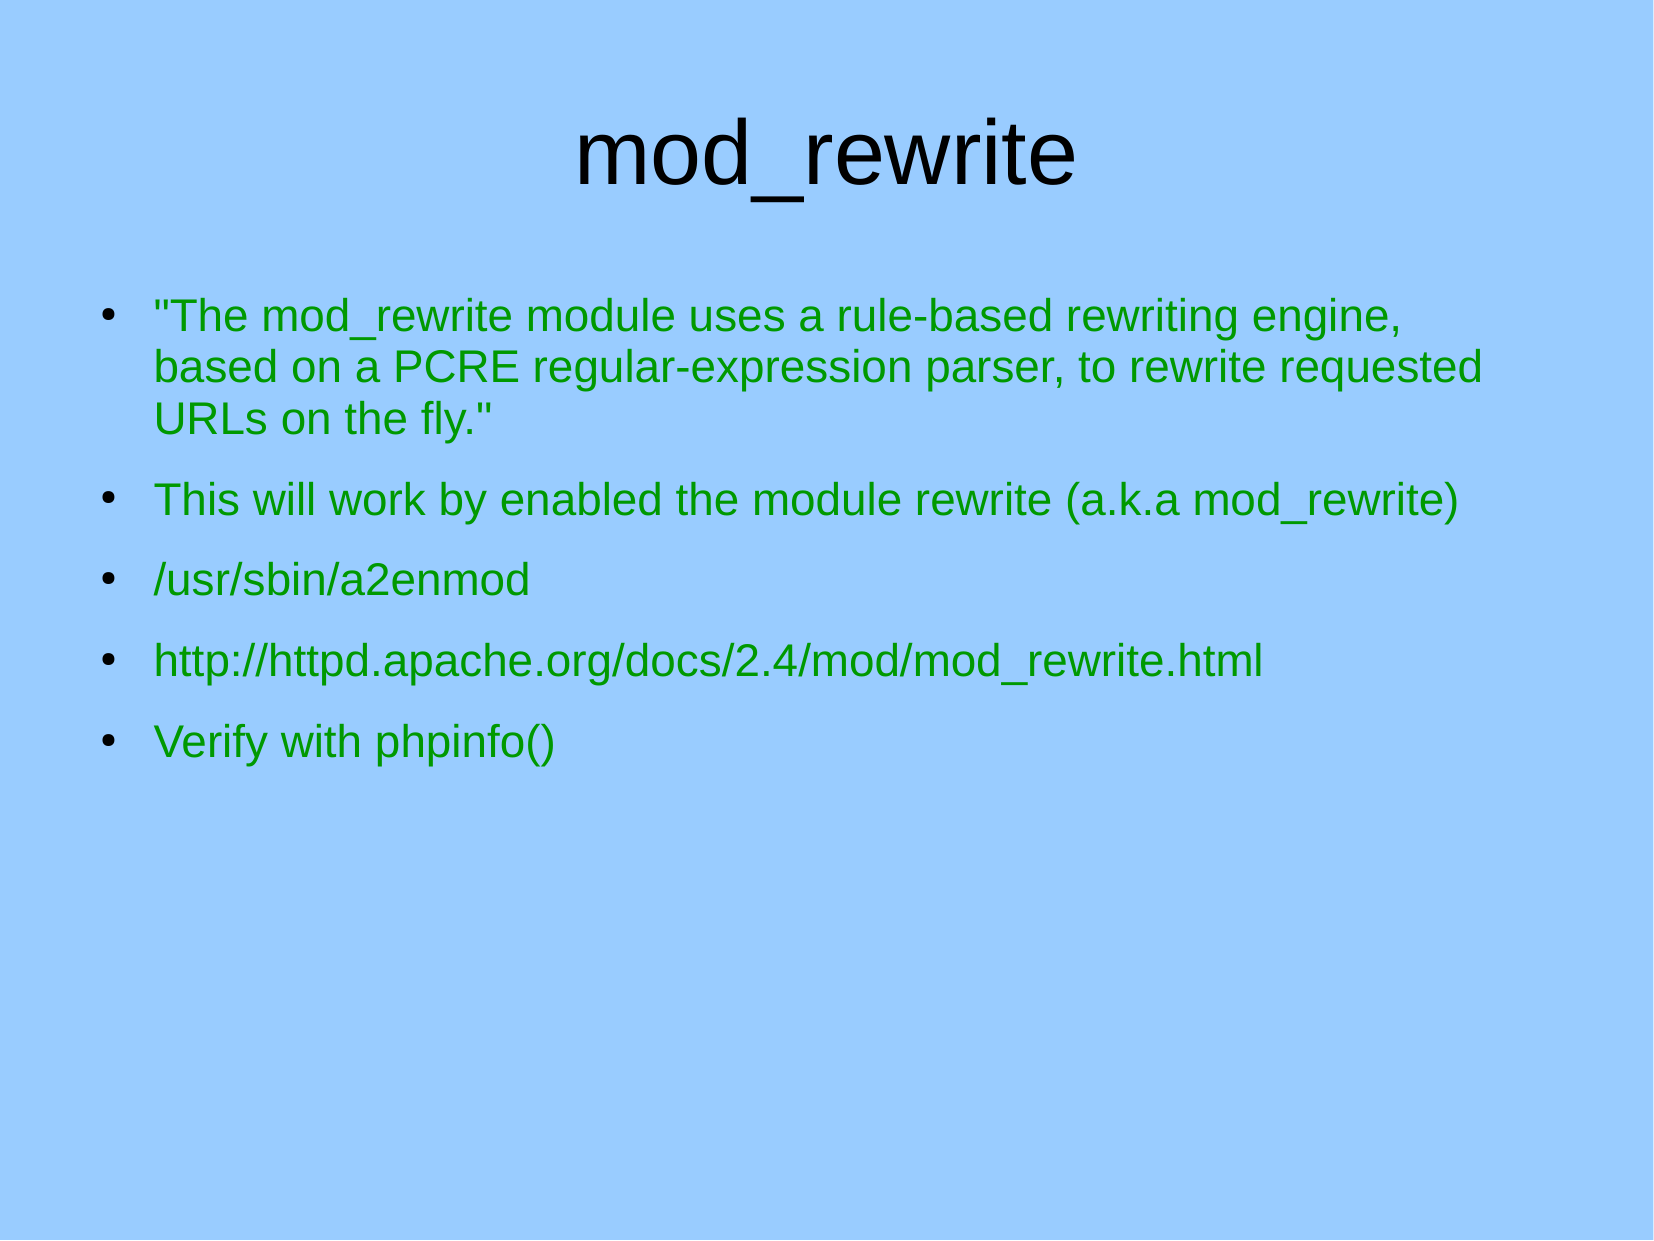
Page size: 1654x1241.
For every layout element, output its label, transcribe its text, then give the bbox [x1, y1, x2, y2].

title mod_rewrite [82, 49, 1571, 257]
list "The mod_rewrite module uses a rule-based rewriting engine, based on a PCRE regular-expression parser, to rewrite requested URLs on the fly." This will work by enabled the module rewrite (a.k.a mod_rewrite) /usr/sbin/a2enmod http://httpd.apache.org/docs/2.4/mod/mod_rewrite.html Verify with phpinfo() [82, 290, 1538, 1036]
